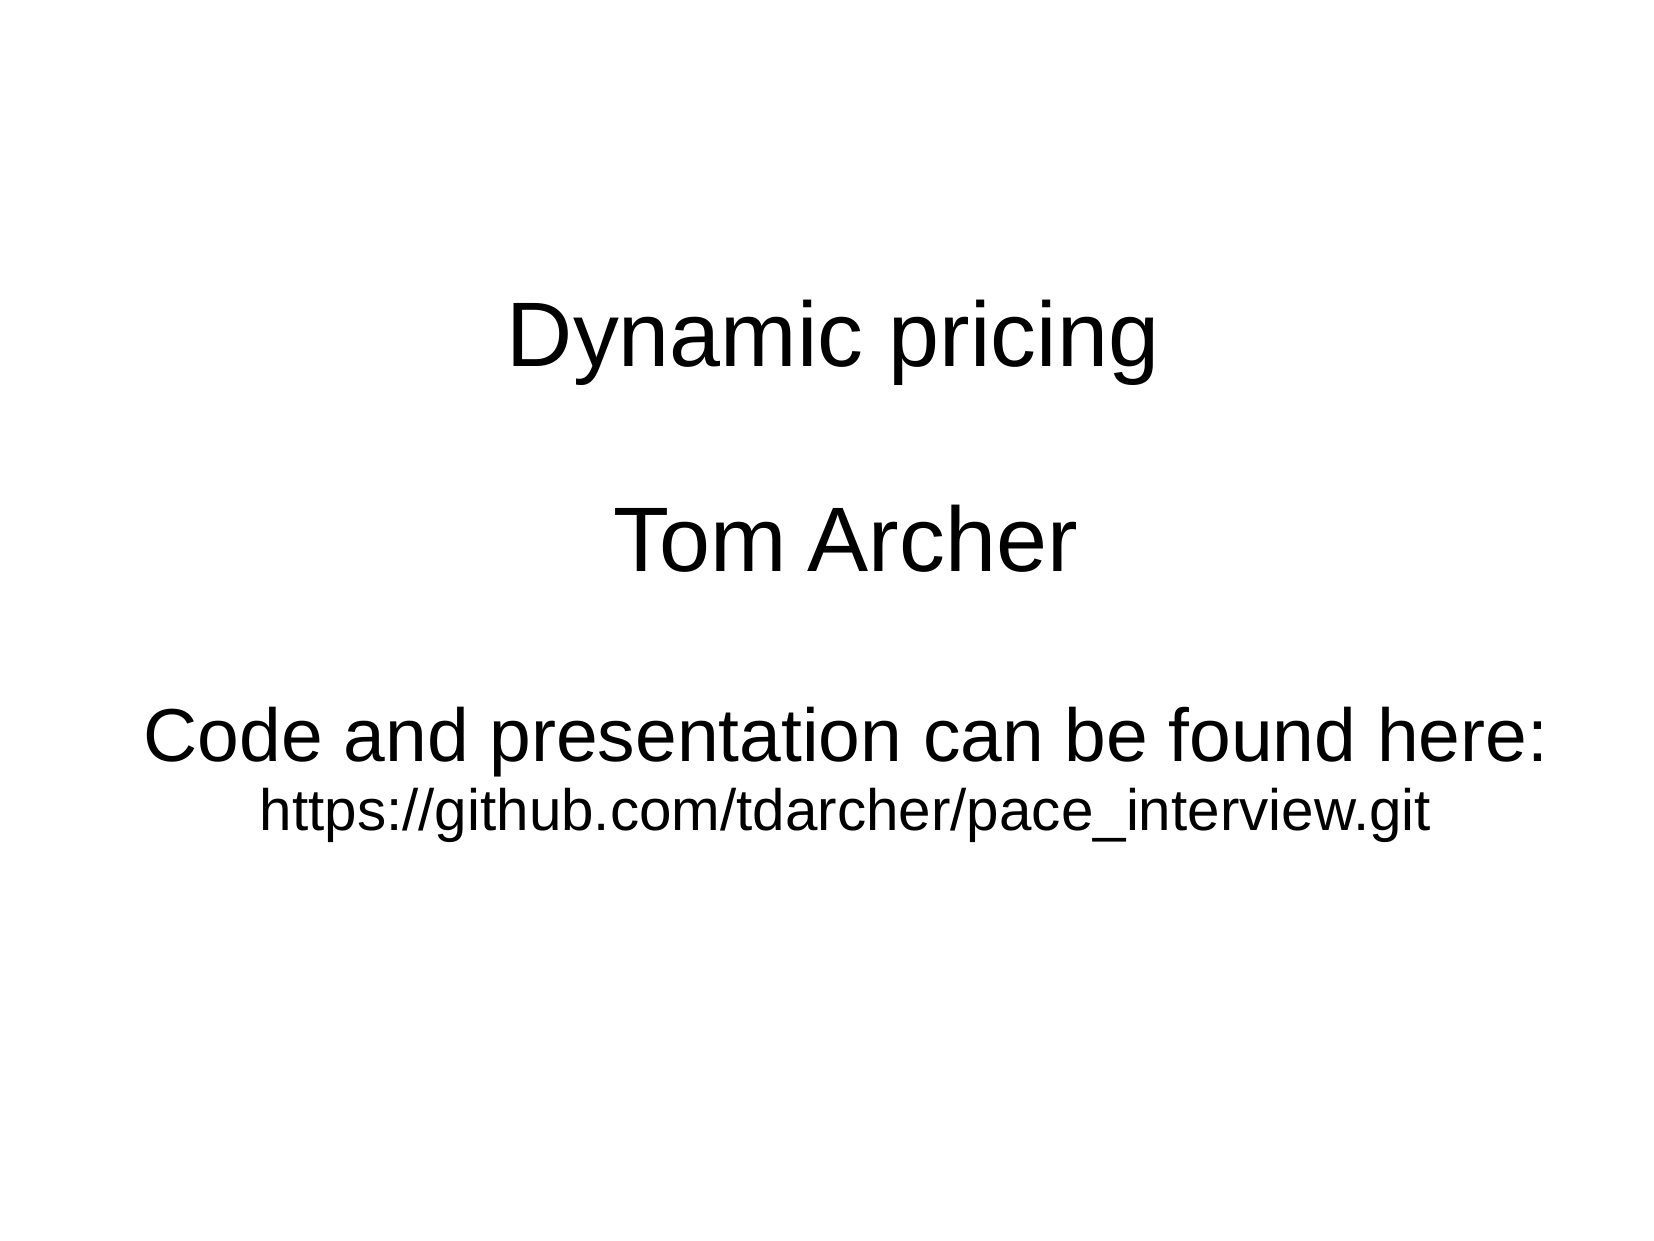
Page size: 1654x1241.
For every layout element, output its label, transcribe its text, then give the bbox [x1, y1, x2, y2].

title Dynamic pricing Tom Archer Code and presentation can be found here: https://github.com/tdarcher/pace_interview.git [102, 283, 1591, 946]
